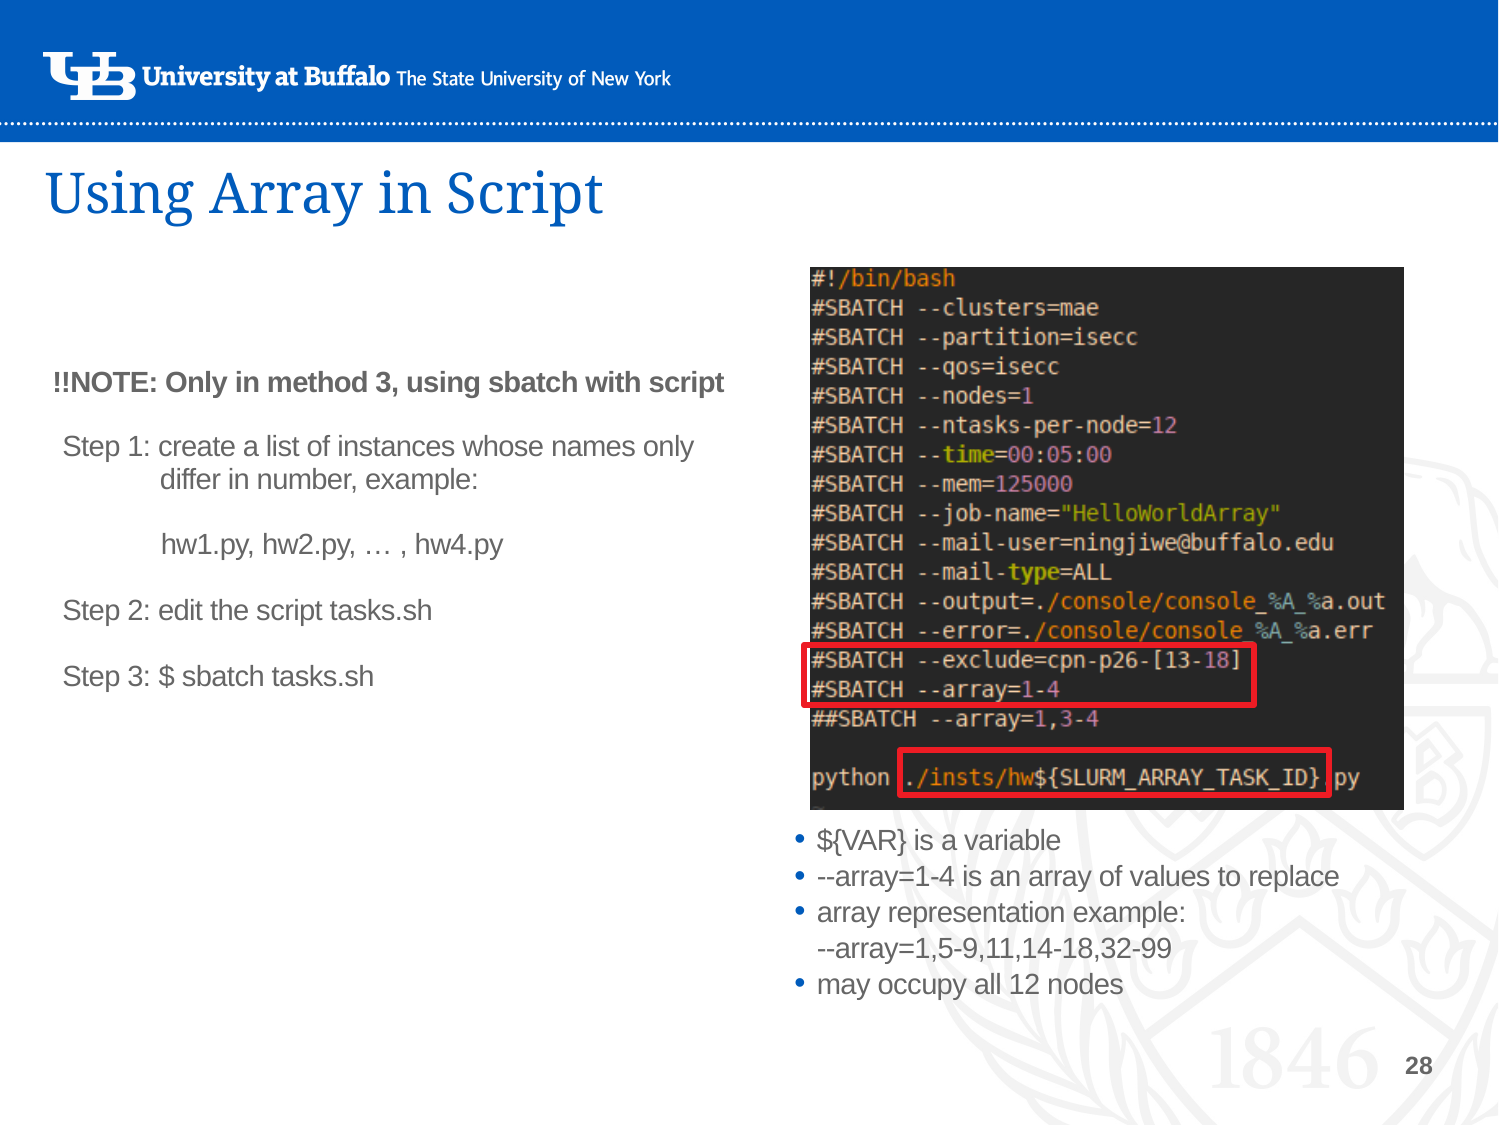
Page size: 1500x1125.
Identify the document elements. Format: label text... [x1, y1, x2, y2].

list ${VAR} is a variable --array=1-4 is an array of values to replace array representation example: --array=1,5-9,11,14-18,32-99 may occupy all 12 nodes [764, 825, 1453, 1051]
text_box [804, 645, 1255, 706]
text_box !!NOTE: Only in method 3, using sbatch with script [37, 358, 747, 439]
text_box [900, 750, 1330, 796]
text_box Step 1: create a list of instances whose names only differ in number, example: hw1.py, hw2.py, … , hw4.py Step 2: edit the script tasks.sh Step 3: $ sbatch tasks.sh [47, 422, 732, 788]
picture [0, 0, 1499, 1125]
title Using Array in Script [30, 153, 1387, 233]
